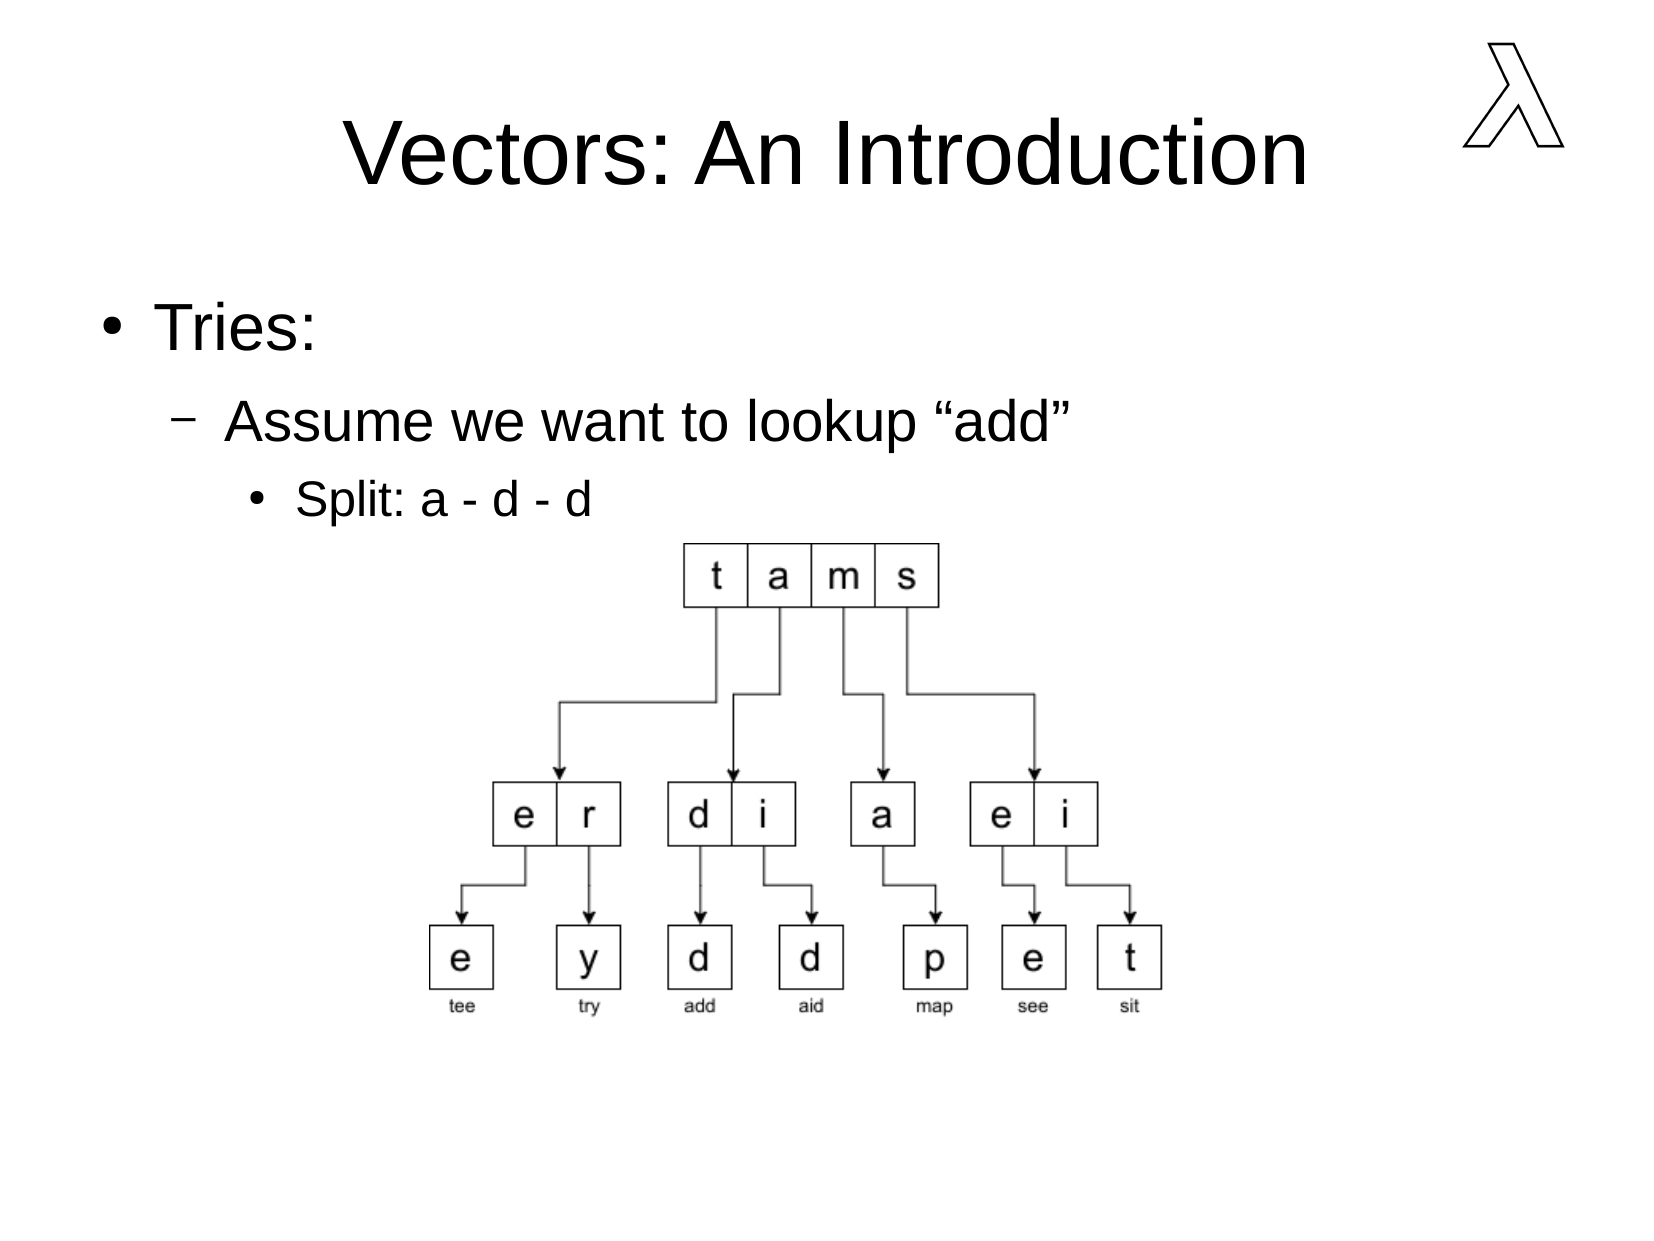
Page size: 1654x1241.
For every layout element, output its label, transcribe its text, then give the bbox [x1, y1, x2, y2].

picture [429, 543, 1164, 1022]
picture [1440, 40, 1587, 151]
title Vectors: An Introduction [82, 49, 1571, 257]
list Tries: Assume we want to lookup “add” Split: a - d - d [82, 290, 1571, 1010]
